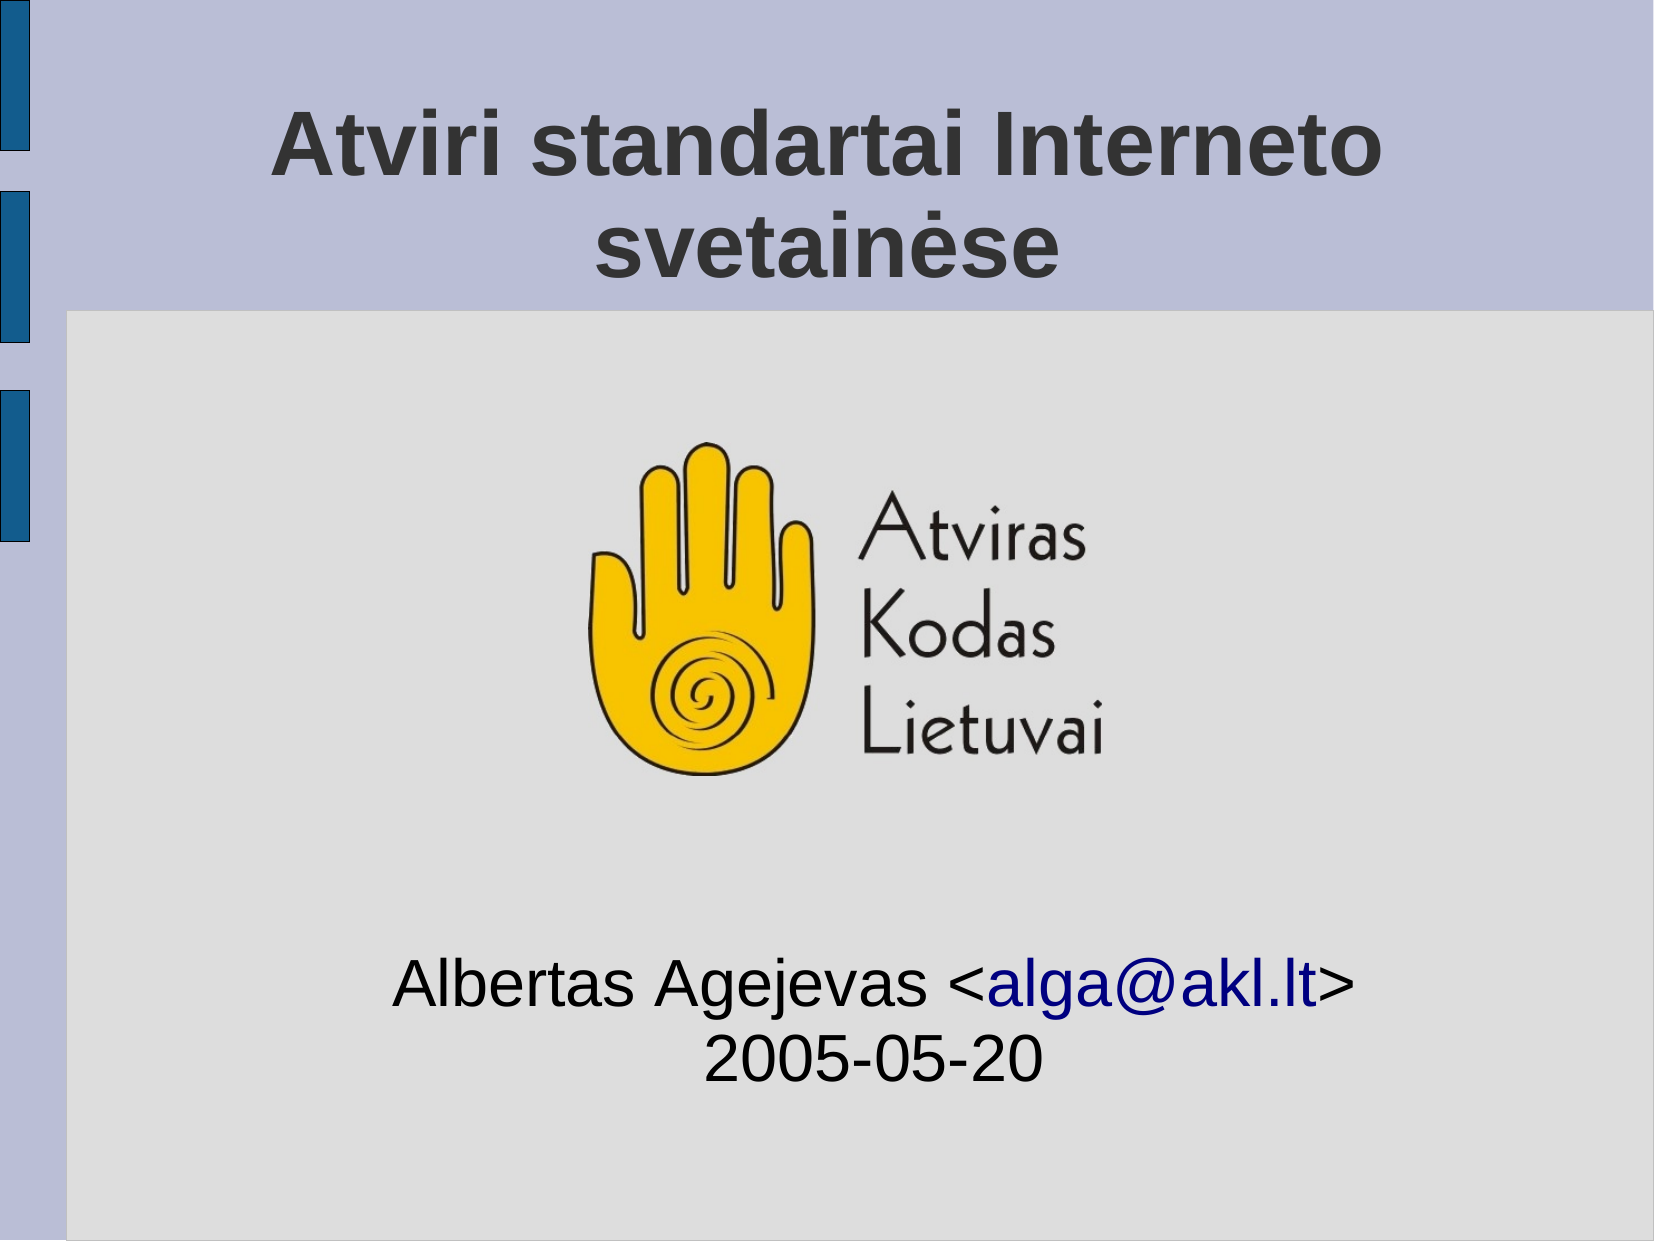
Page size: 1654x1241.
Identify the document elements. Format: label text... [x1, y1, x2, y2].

picture [588, 442, 1102, 776]
list Albertas Agejevas <alga@akl.lt> 2005-05-20 [346, 945, 1385, 1149]
title Atviri standartai Interneto svetainėse [121, 91, 1534, 299]
